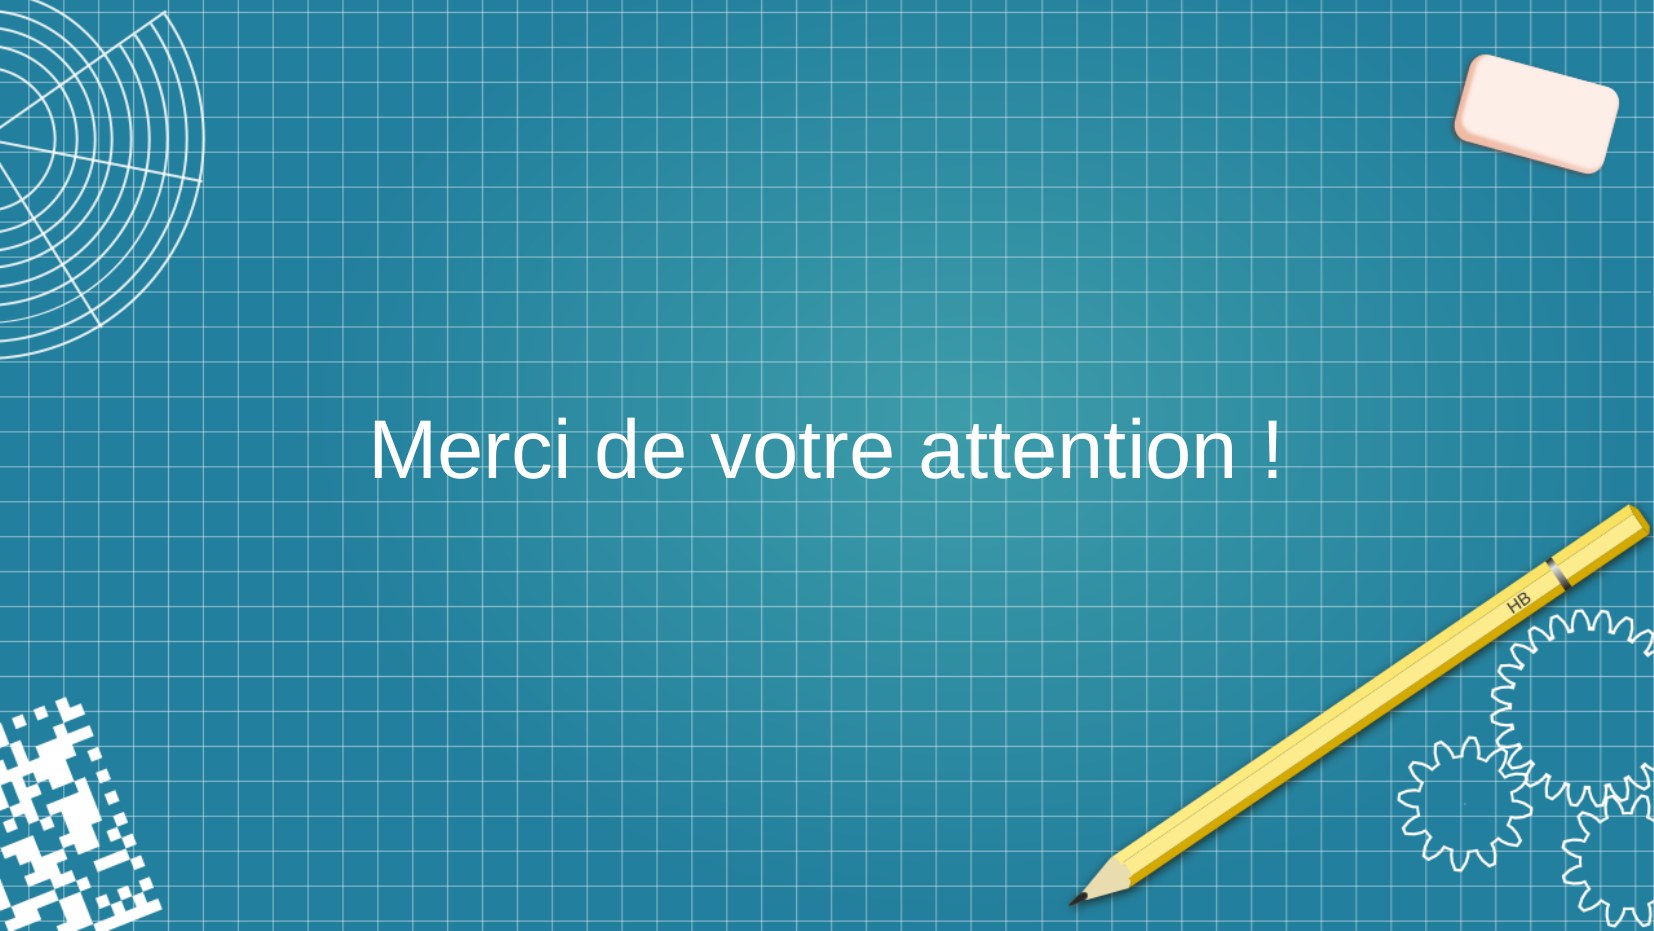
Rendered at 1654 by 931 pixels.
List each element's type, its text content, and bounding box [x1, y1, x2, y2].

picture [0, 0, 1654, 931]
subtitle Merci de votre attention ! [82, 59, 1571, 842]
